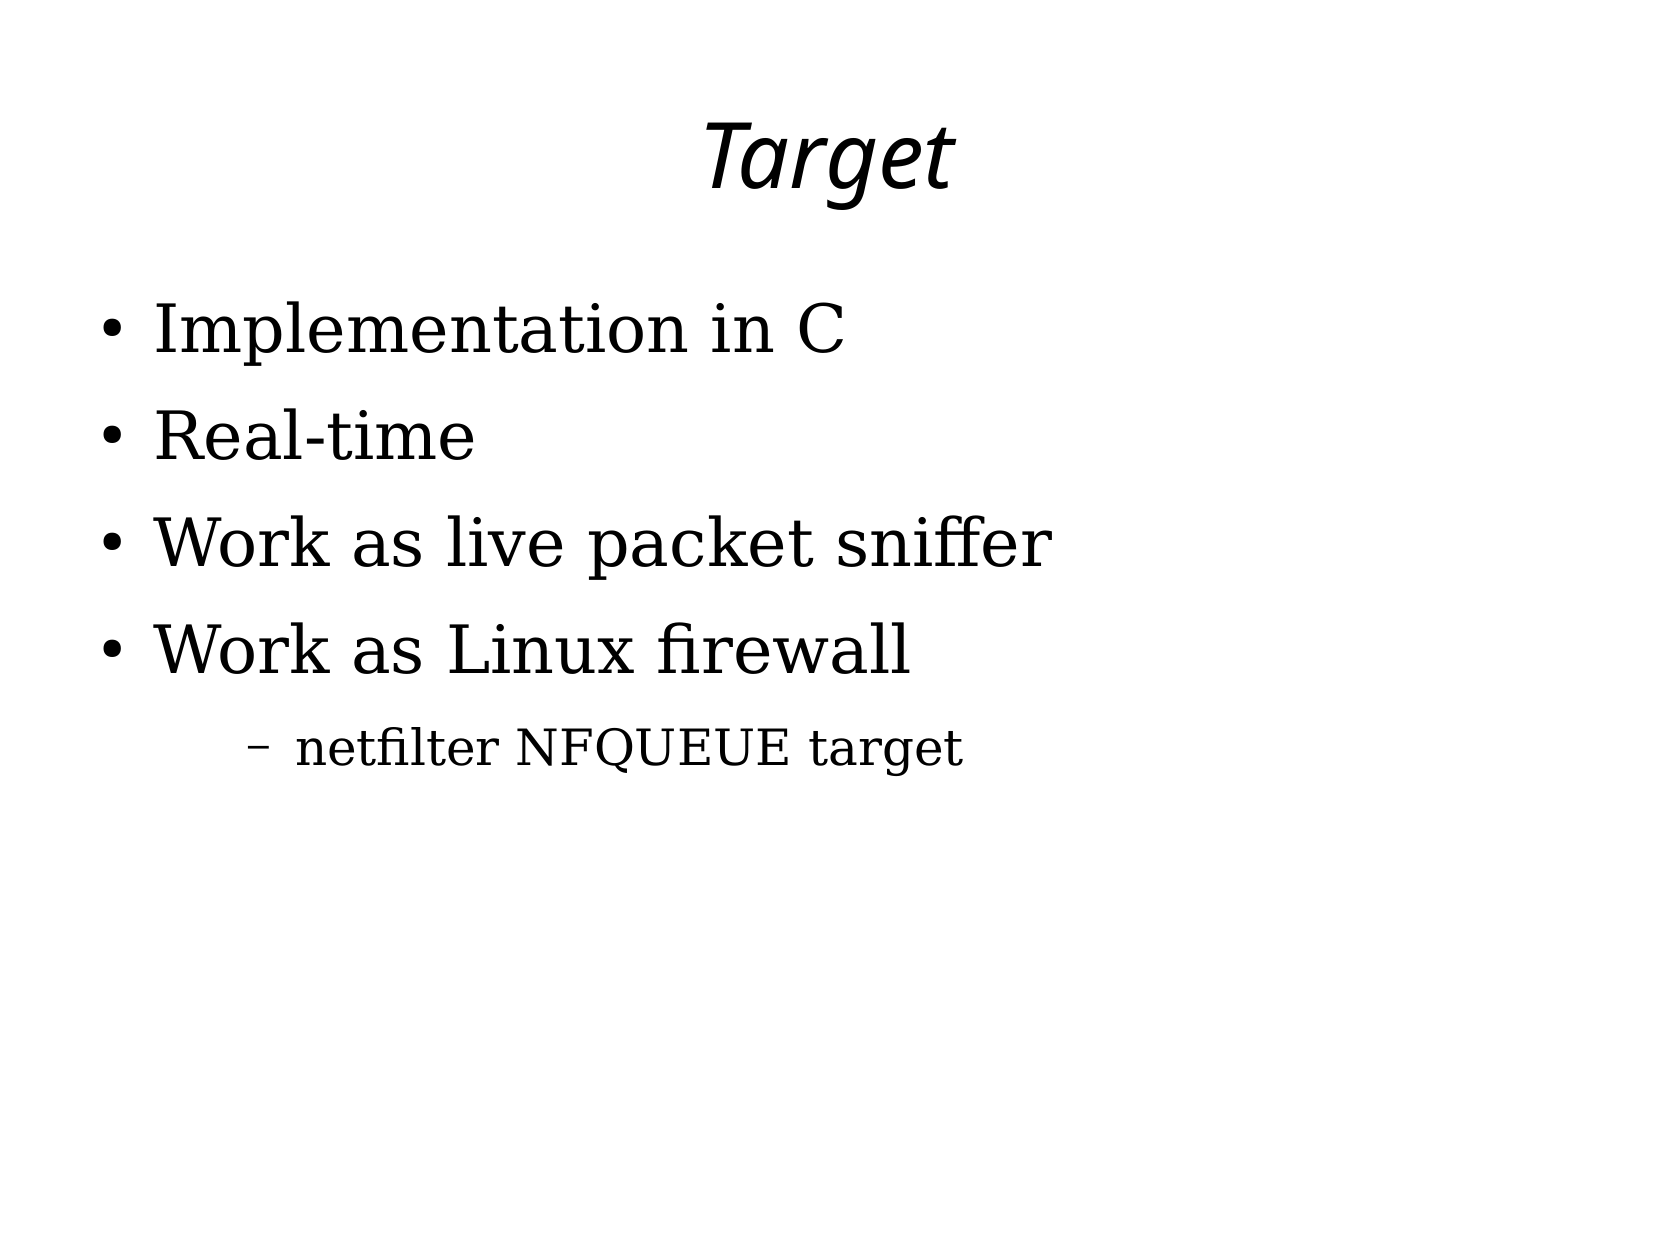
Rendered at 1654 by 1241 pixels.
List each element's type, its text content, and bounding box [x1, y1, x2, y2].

title Target [82, 56, 1571, 250]
list Implementation in C Real-time Work as live packet sniffer Work as Linux firewall netfilter NFQUEUE target [82, 290, 1571, 1109]
